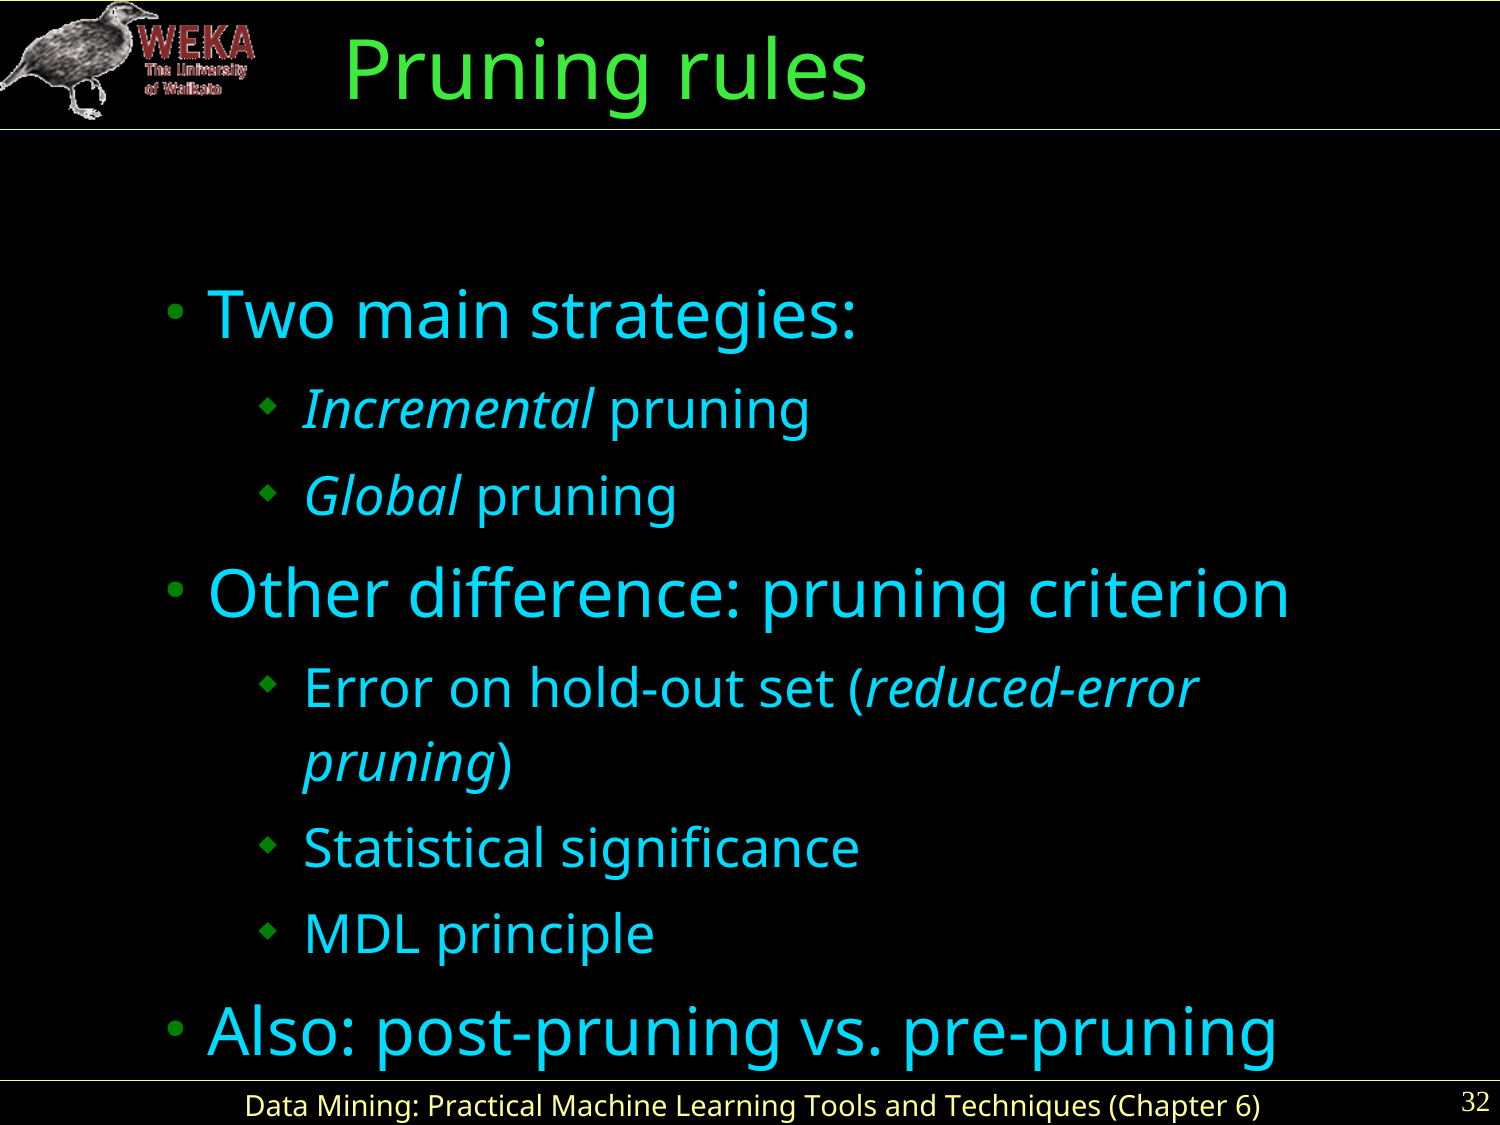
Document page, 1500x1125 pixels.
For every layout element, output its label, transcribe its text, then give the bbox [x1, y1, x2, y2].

picture [0, 1, 266, 129]
title Pruning rules [327, 0, 1500, 148]
list Two main strategies: Incremental pruning Global pruning Other difference: pruning criterion Error on hold-out set (reduced-error pruning) Statistical significance MDL principle Also: post-pruning vs. pre-pruning [149, 260, 1388, 936]
